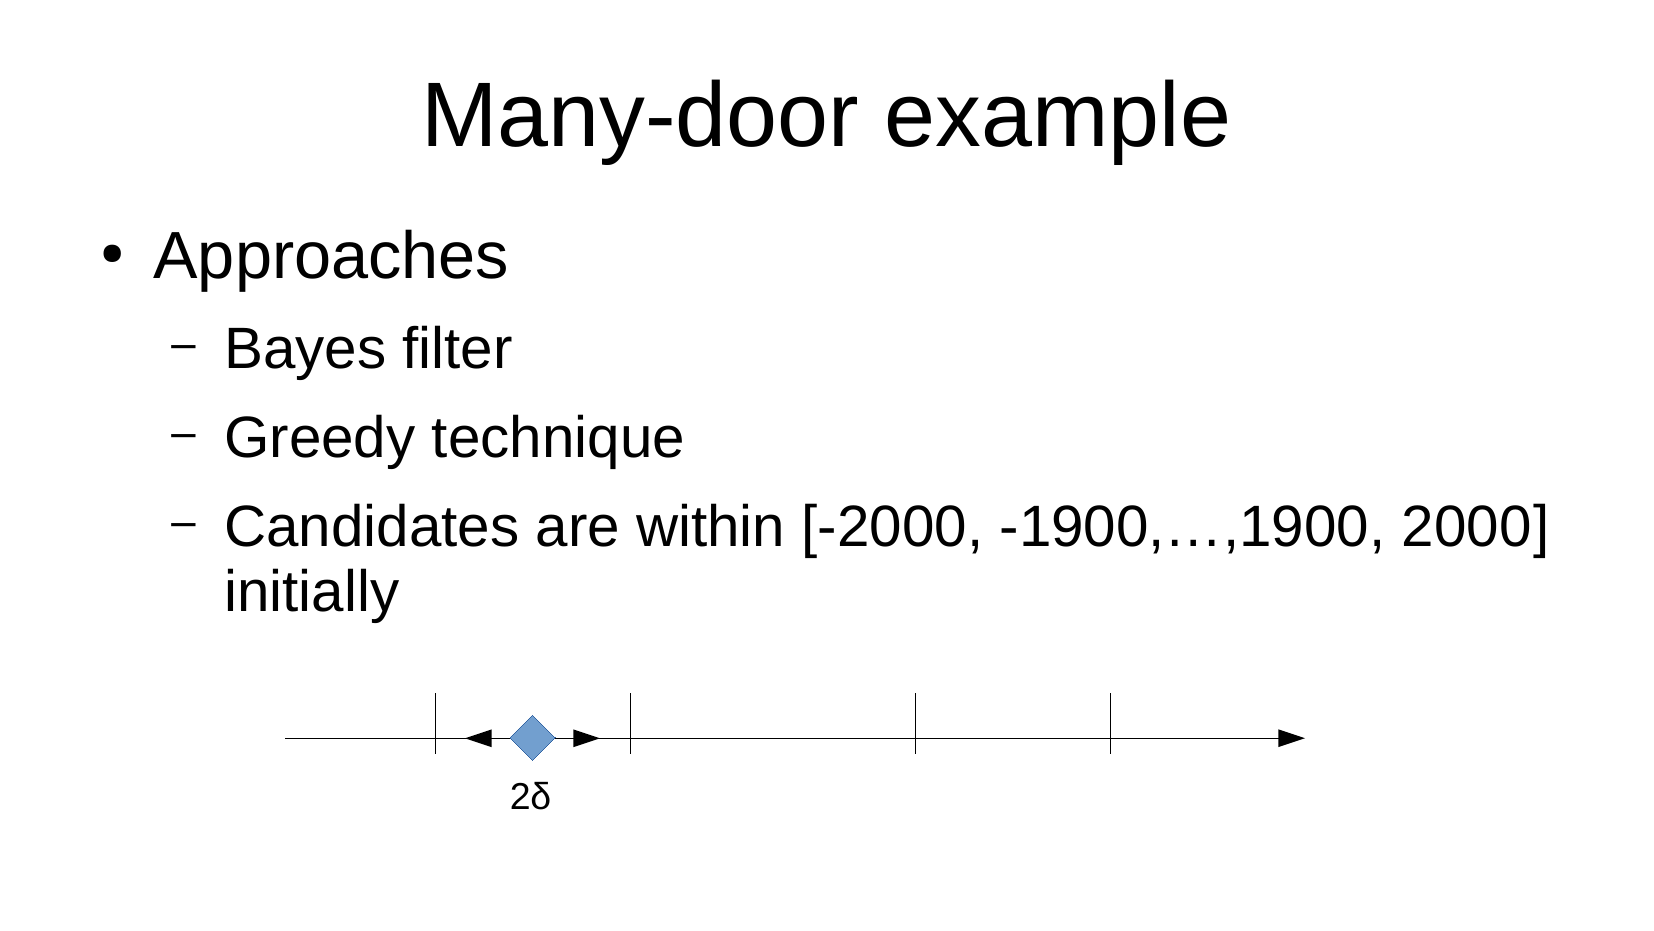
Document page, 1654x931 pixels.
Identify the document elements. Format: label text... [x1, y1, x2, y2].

text_box [510, 715, 556, 761]
list Approaches Bayes filter Greedy technique Candidates are within [-2000, -1900,…,1900, 2000] initially [82, 217, 1571, 758]
text_box 2δ [495, 768, 591, 826]
title Many-door example [82, 37, 1571, 193]
